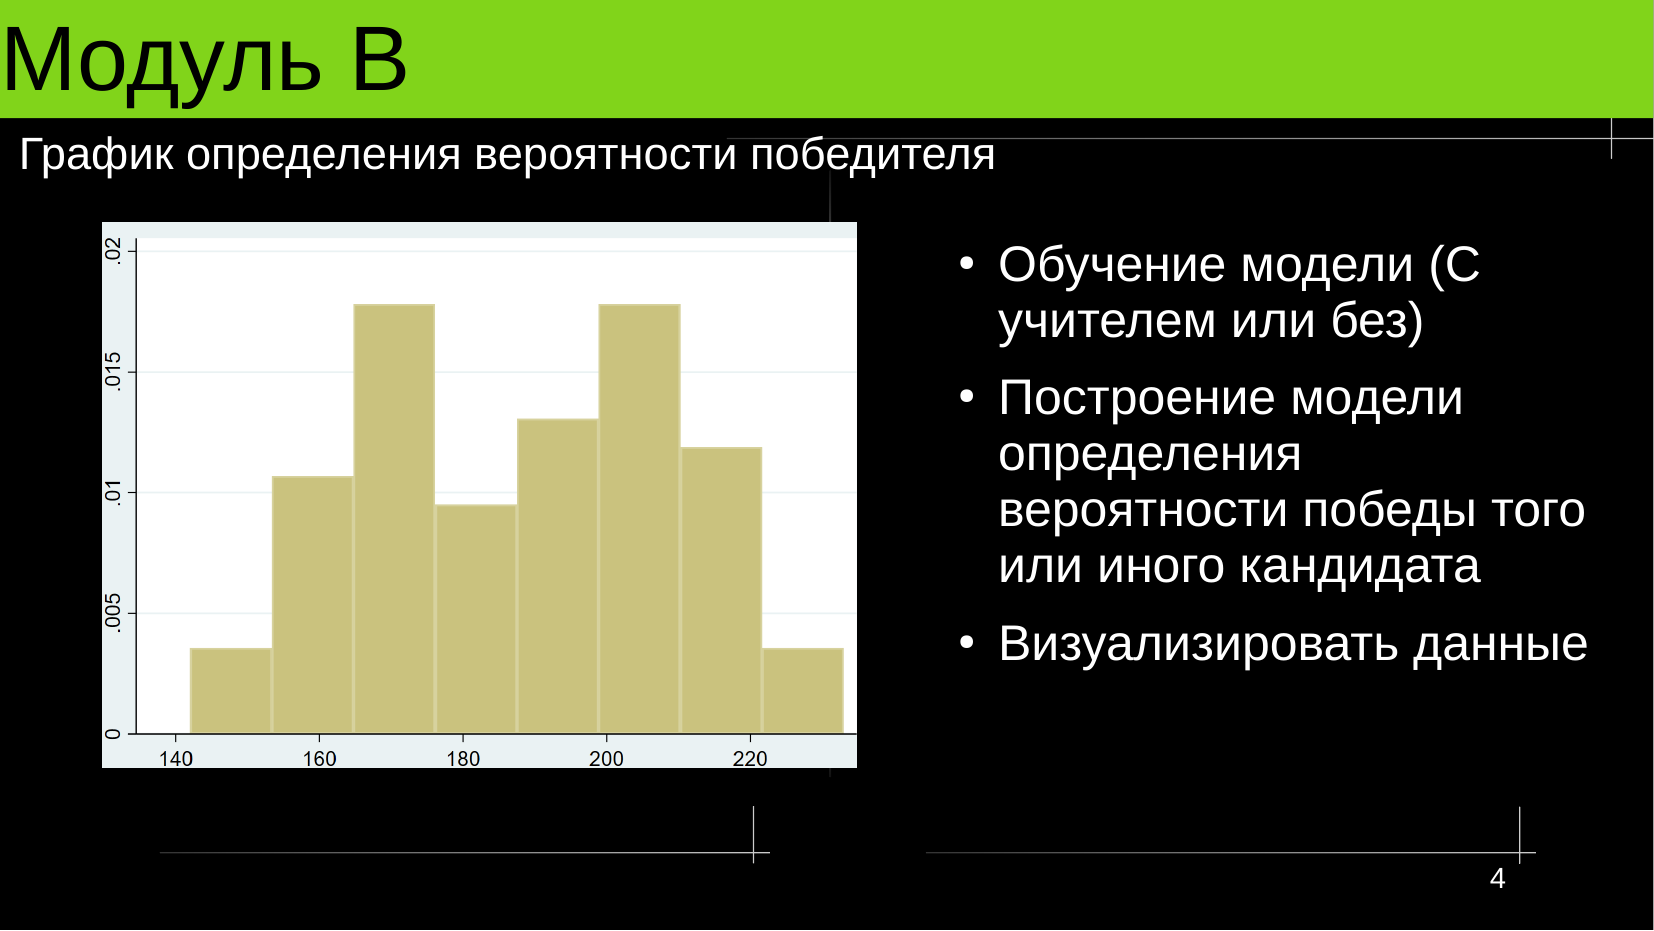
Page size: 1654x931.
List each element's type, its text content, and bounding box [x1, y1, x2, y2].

picture [102, 222, 857, 768]
list График определения вероятности победителя [0, 128, 1004, 223]
list Обучение модели (С учителем или без) Построение модели определения вероятности победы того или иного кандидата Визуализировать данные [944, 236, 1595, 776]
title Модуль В [0, 0, 1654, 119]
